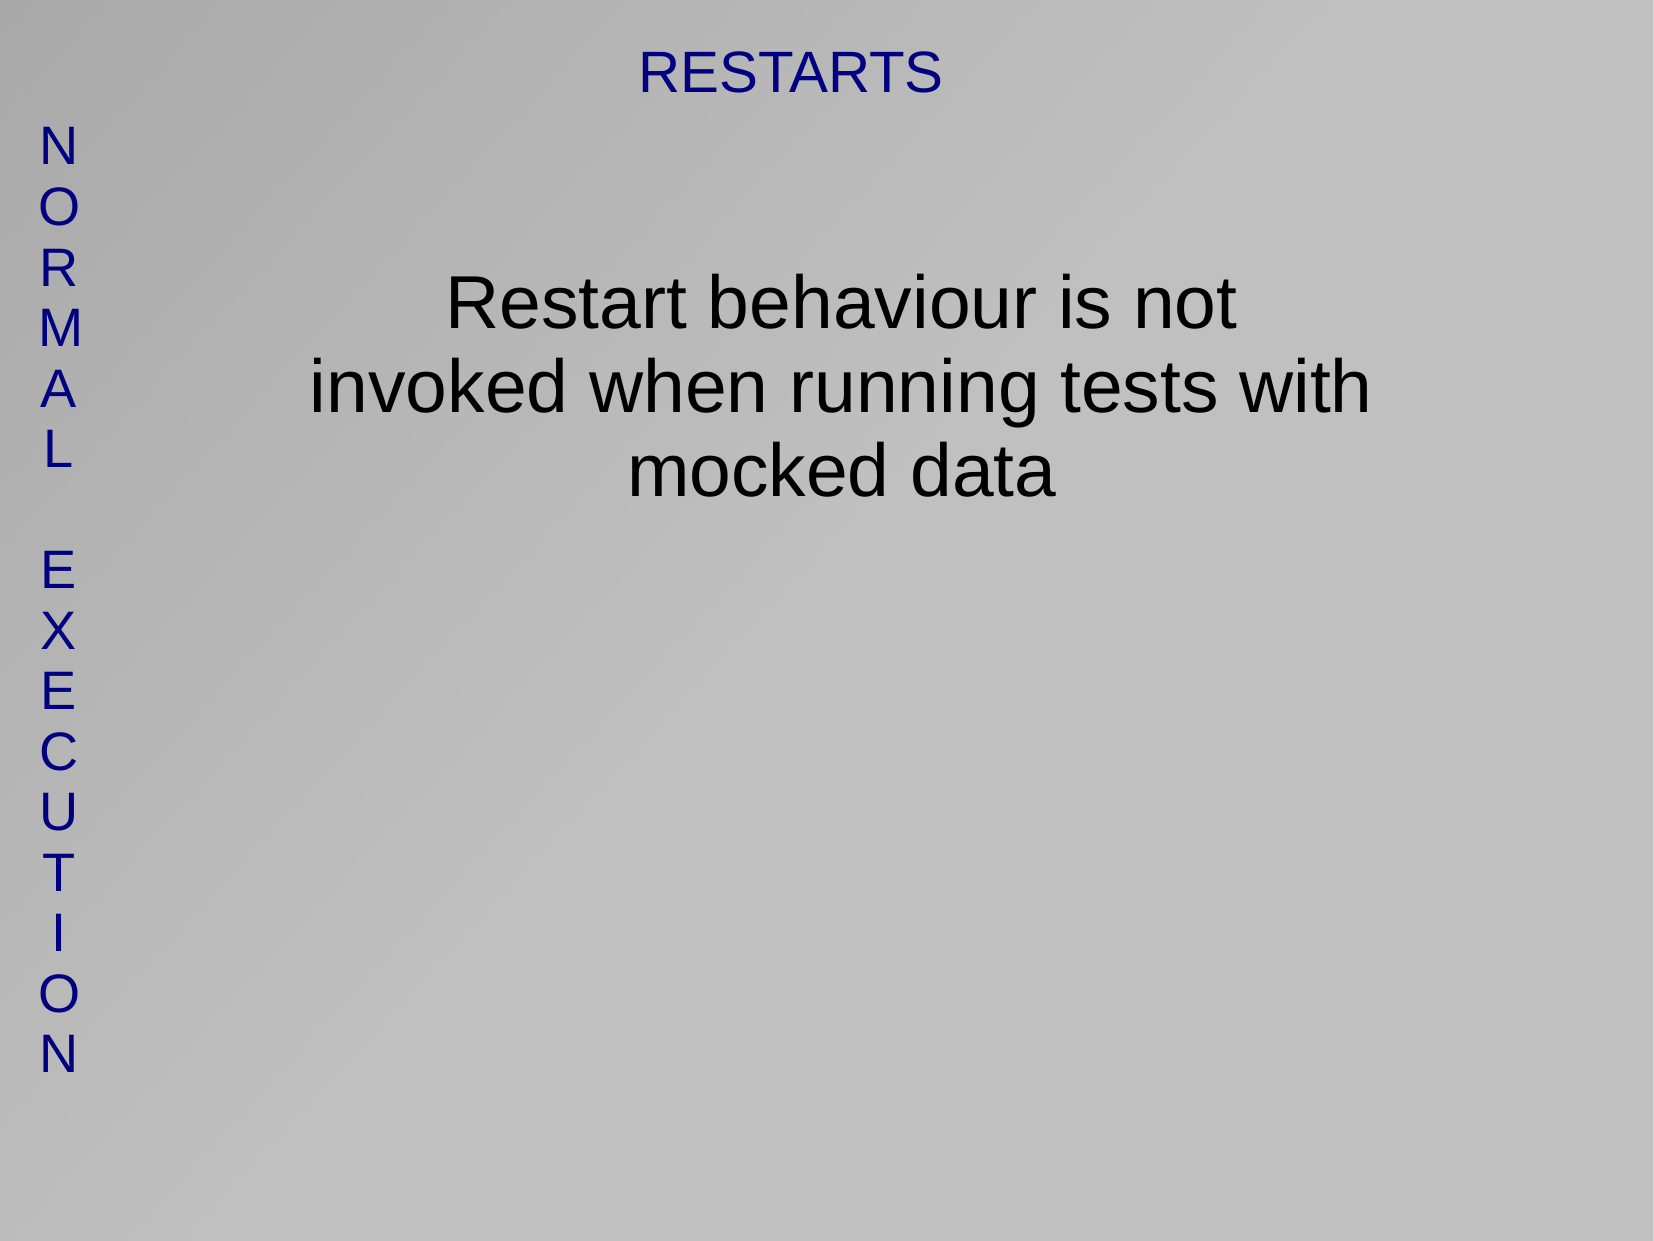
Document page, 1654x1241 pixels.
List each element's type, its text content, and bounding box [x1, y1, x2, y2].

text_box Restart behaviour is not invoked when running tests with mocked data [295, 252, 1394, 520]
text_box RESTARTS [607, 32, 975, 112]
text_box NORMAL EXECUTION [23, 108, 95, 1213]
picture [0, 0, 1654, 1241]
